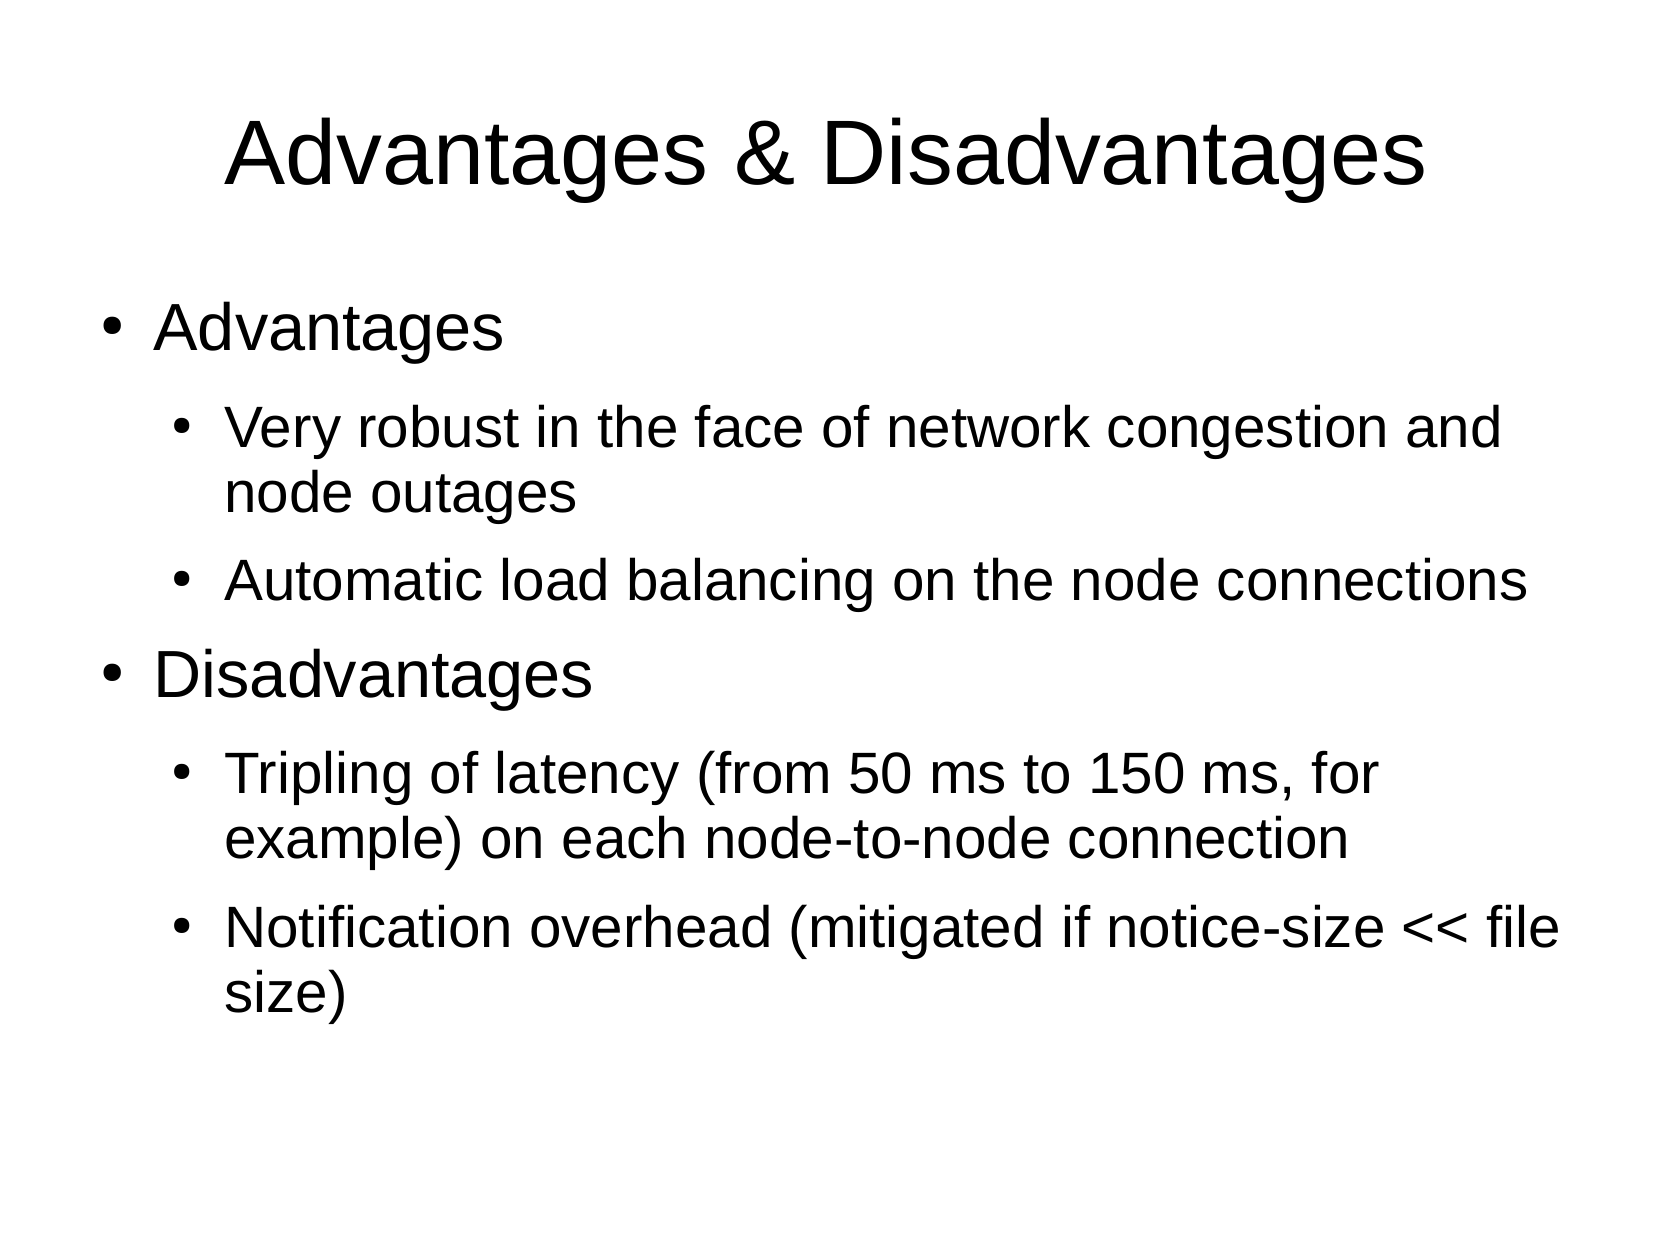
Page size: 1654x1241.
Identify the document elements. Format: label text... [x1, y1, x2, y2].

list Advantages Very robust in the face of network congestion and node outages Automatic load balancing on the node connections Disadvantages Tripling of latency (from 50 ms to 150 ms, for example) on each node-to-node connection Notification overhead (mitigated if notice-size << file size) [82, 290, 1571, 1094]
title Advantages & Disadvantages [82, 56, 1571, 250]
